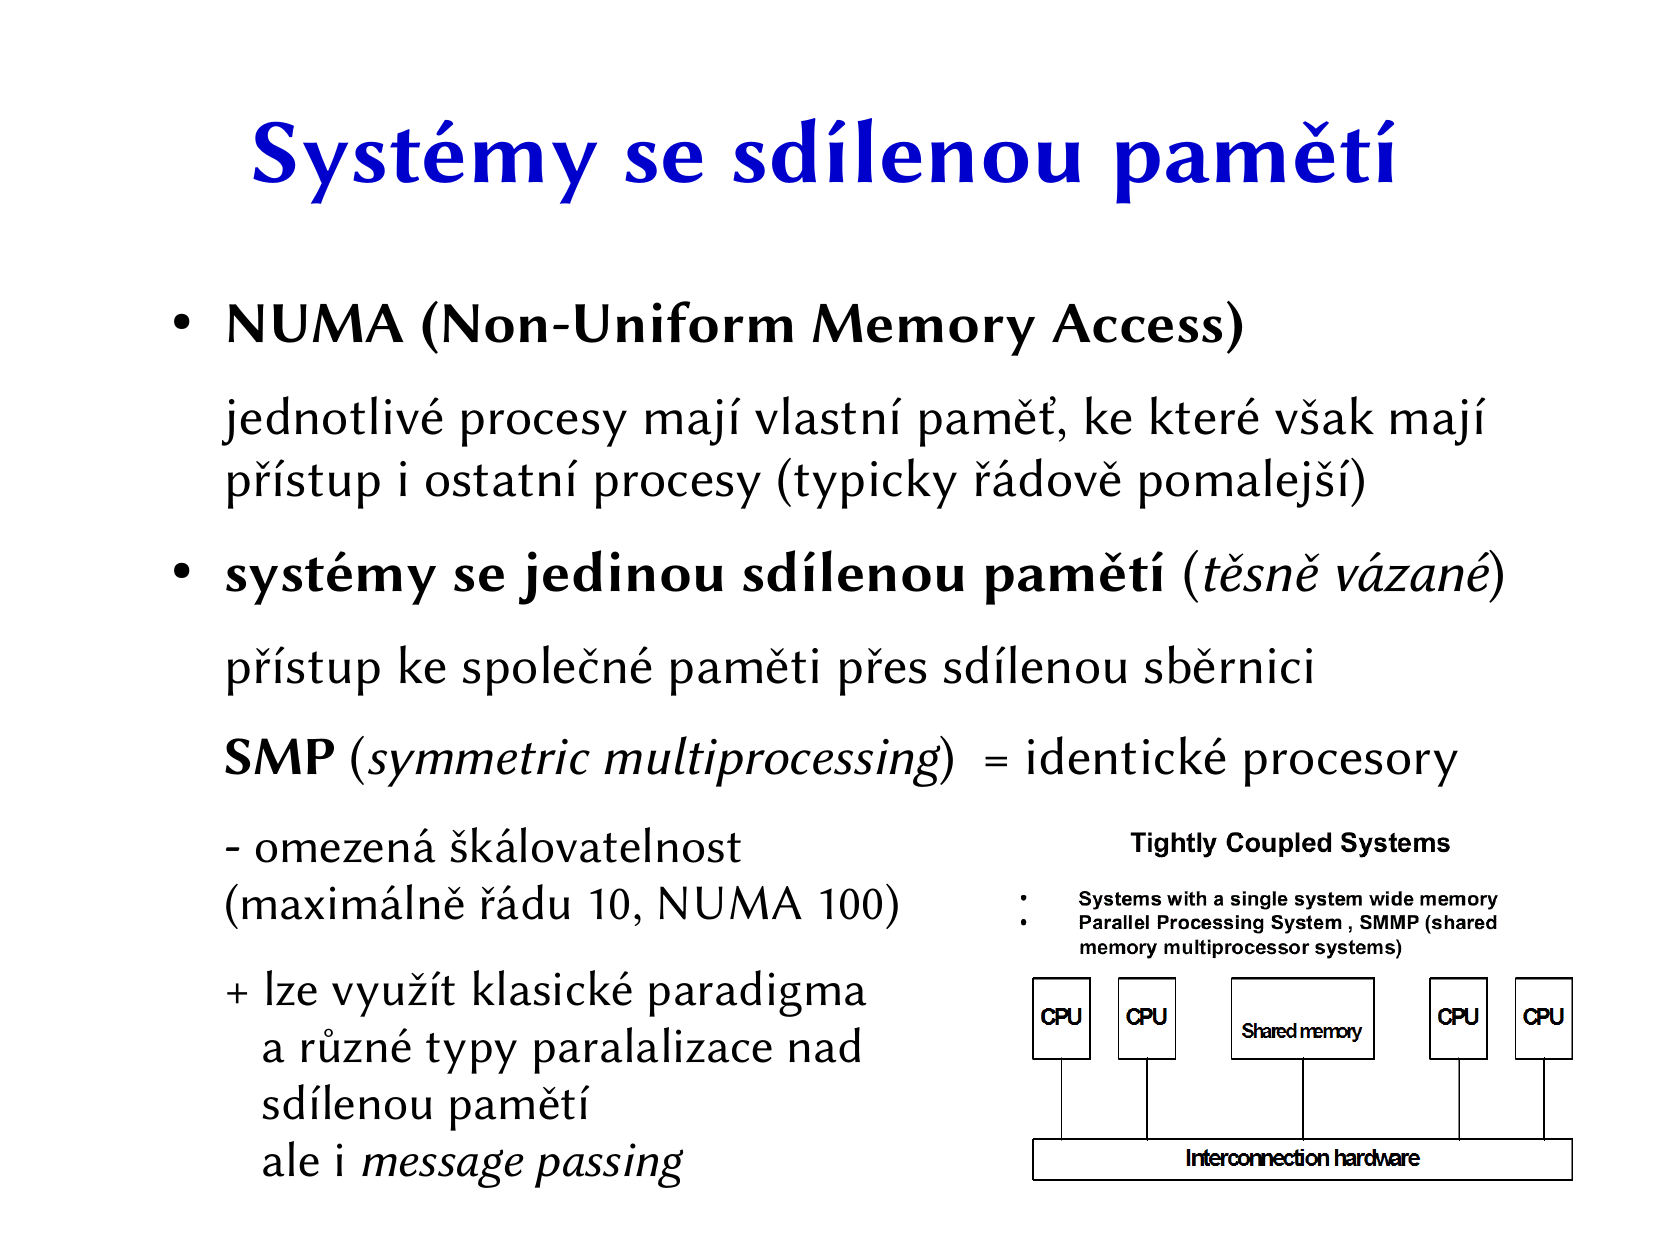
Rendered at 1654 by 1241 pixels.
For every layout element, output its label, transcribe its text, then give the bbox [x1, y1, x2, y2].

title Systémy se sdílenou pamětí [82, 49, 1571, 257]
picture [1005, 802, 1642, 1193]
list NUMA (Non-Uniform Memory Access) jednotlivé procesy mají vlastní paměť, ke které však mají přístup i ostatní procesy (typicky řádově pomalejší) systémy se jedinou sdílenou pamětí (těsně vázané) přístup ke společné paměti přes sdílenou sběrnici SMP (symmetric multiprocessing) = identické procesory - omezená škálovatelnost (maximálně řádu 10, NUMA 100) + lze využít klasické paradigma a různé typy paralalizace nad sdílenou pamětí ale i message passing [153, 290, 1642, 1010]
